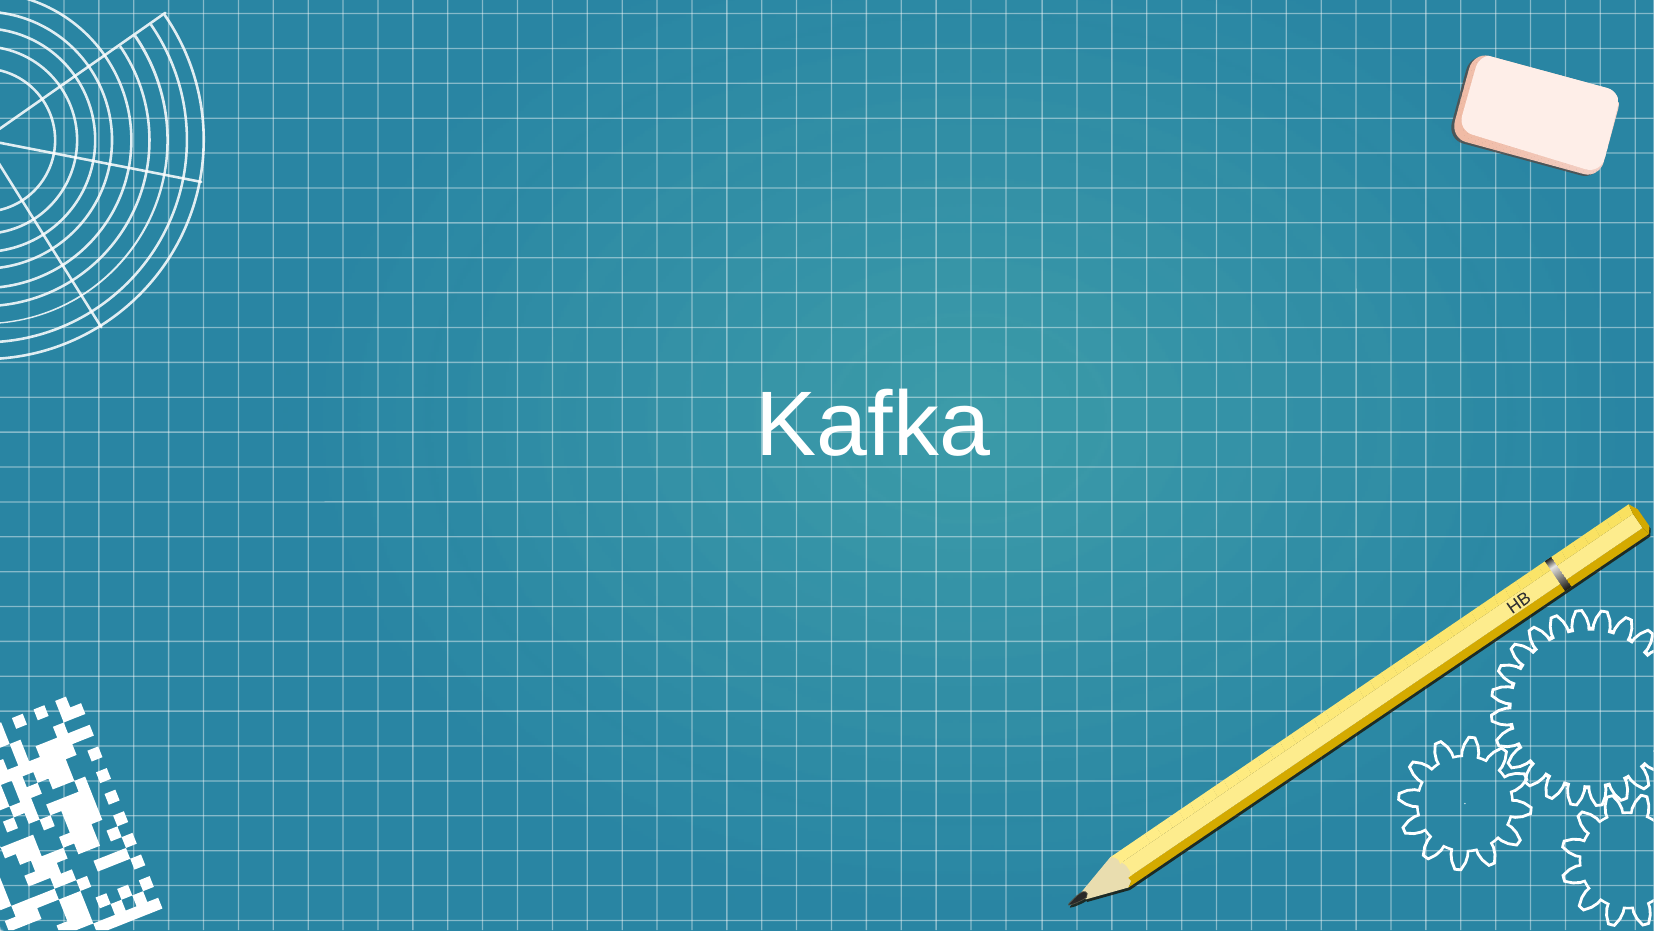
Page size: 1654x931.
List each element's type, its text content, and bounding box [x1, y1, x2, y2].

list Kafka [150, 323, 1571, 526]
